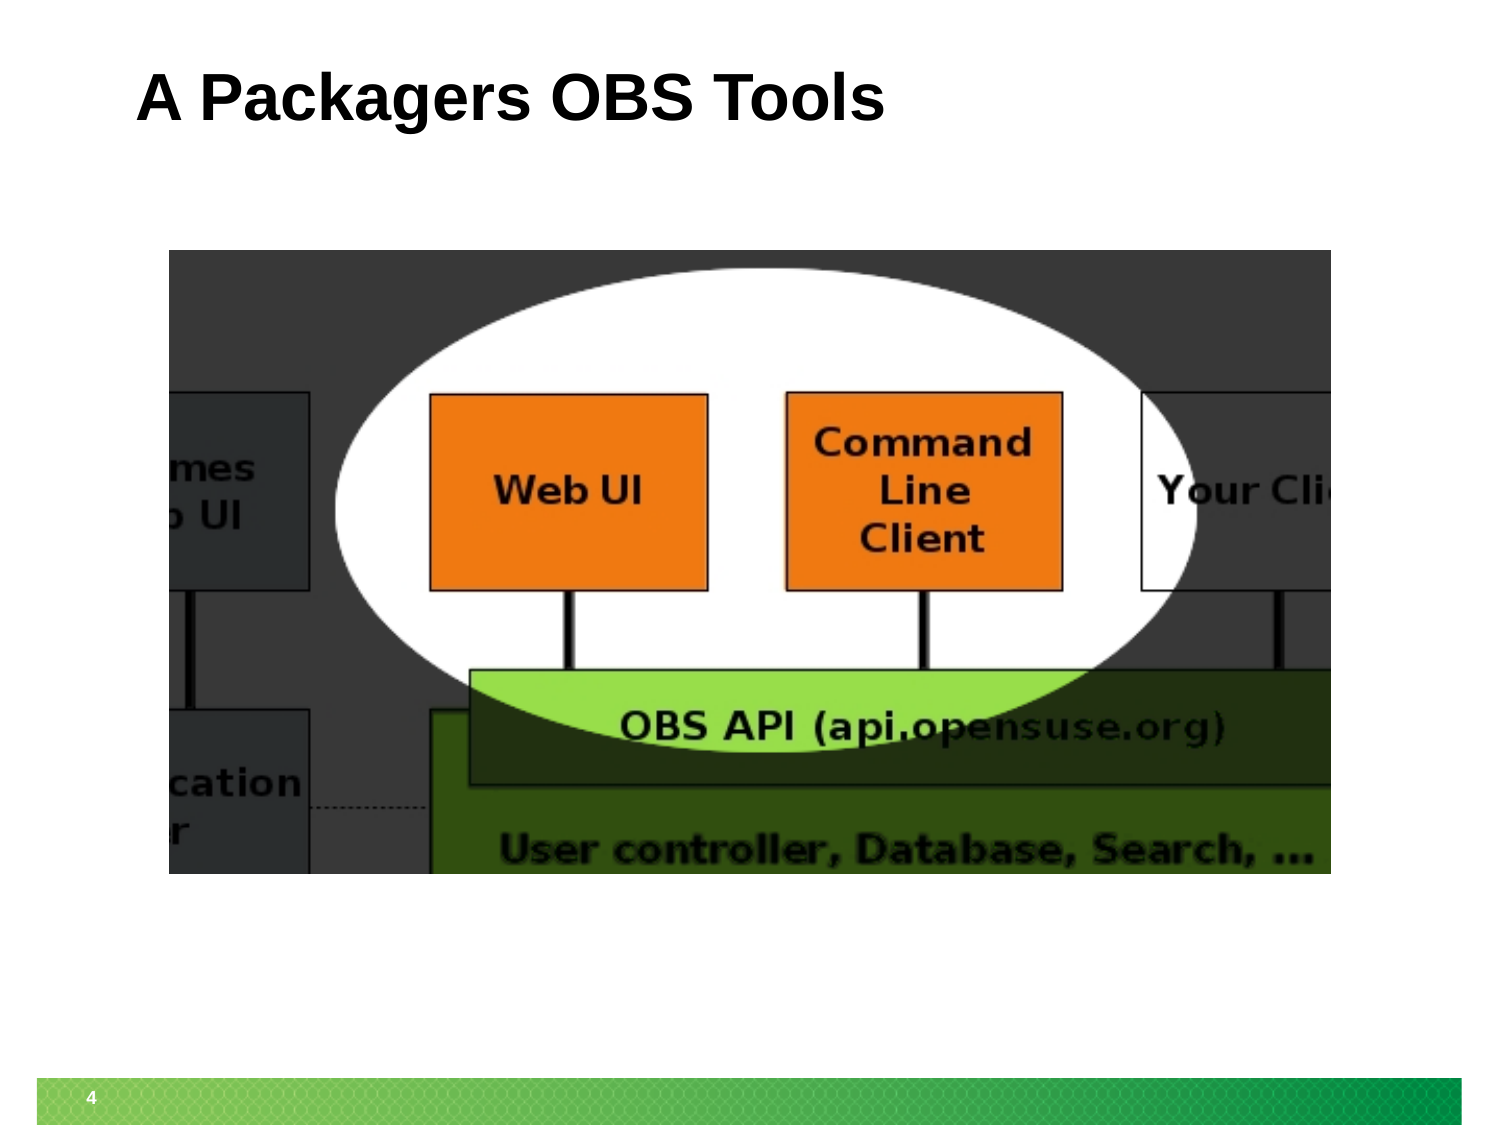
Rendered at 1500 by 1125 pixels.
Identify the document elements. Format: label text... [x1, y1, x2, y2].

picture [169, 250, 1331, 874]
picture [36, 1078, 1462, 1125]
title A Packagers OBS Tools [135, 41, 1372, 204]
